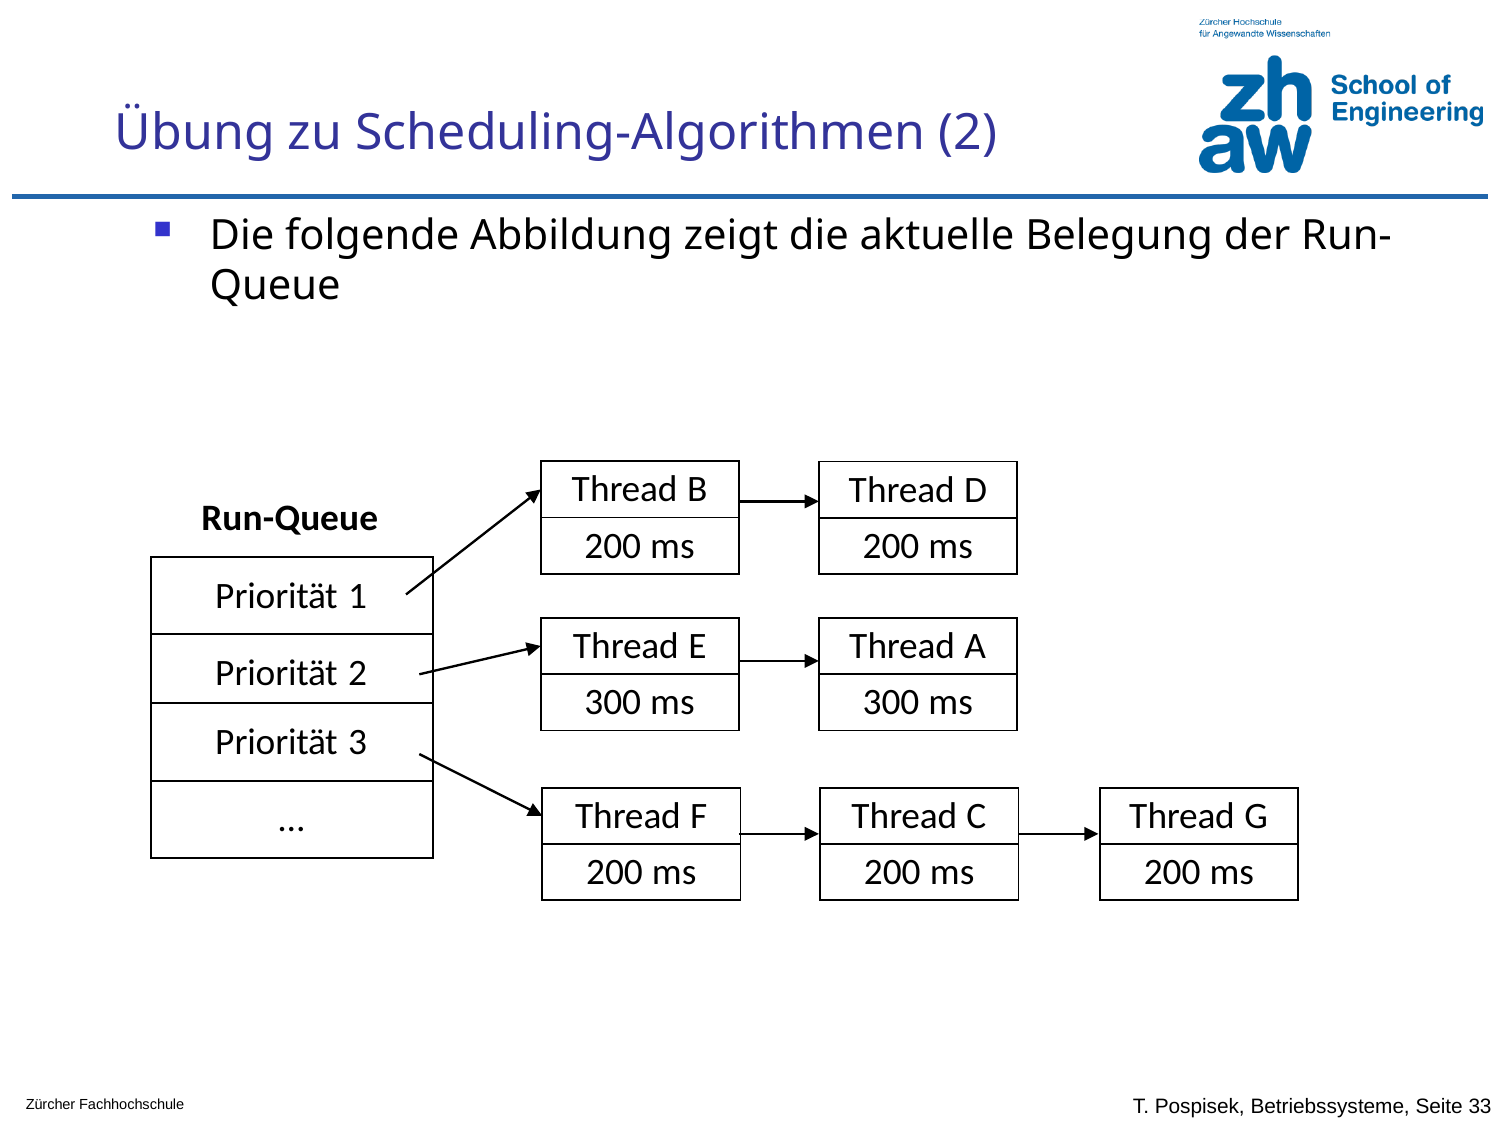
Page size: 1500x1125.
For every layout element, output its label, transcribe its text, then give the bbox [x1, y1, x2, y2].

picture [137, 408, 1469, 940]
picture [1199, 19, 1483, 173]
title Übung zu Scheduling-Algorithmen (2) [99, 54, 1379, 168]
list Die folgende Abbildung zeigt die aktuelle Belegung der Run-Queue [138, 200, 1412, 327]
